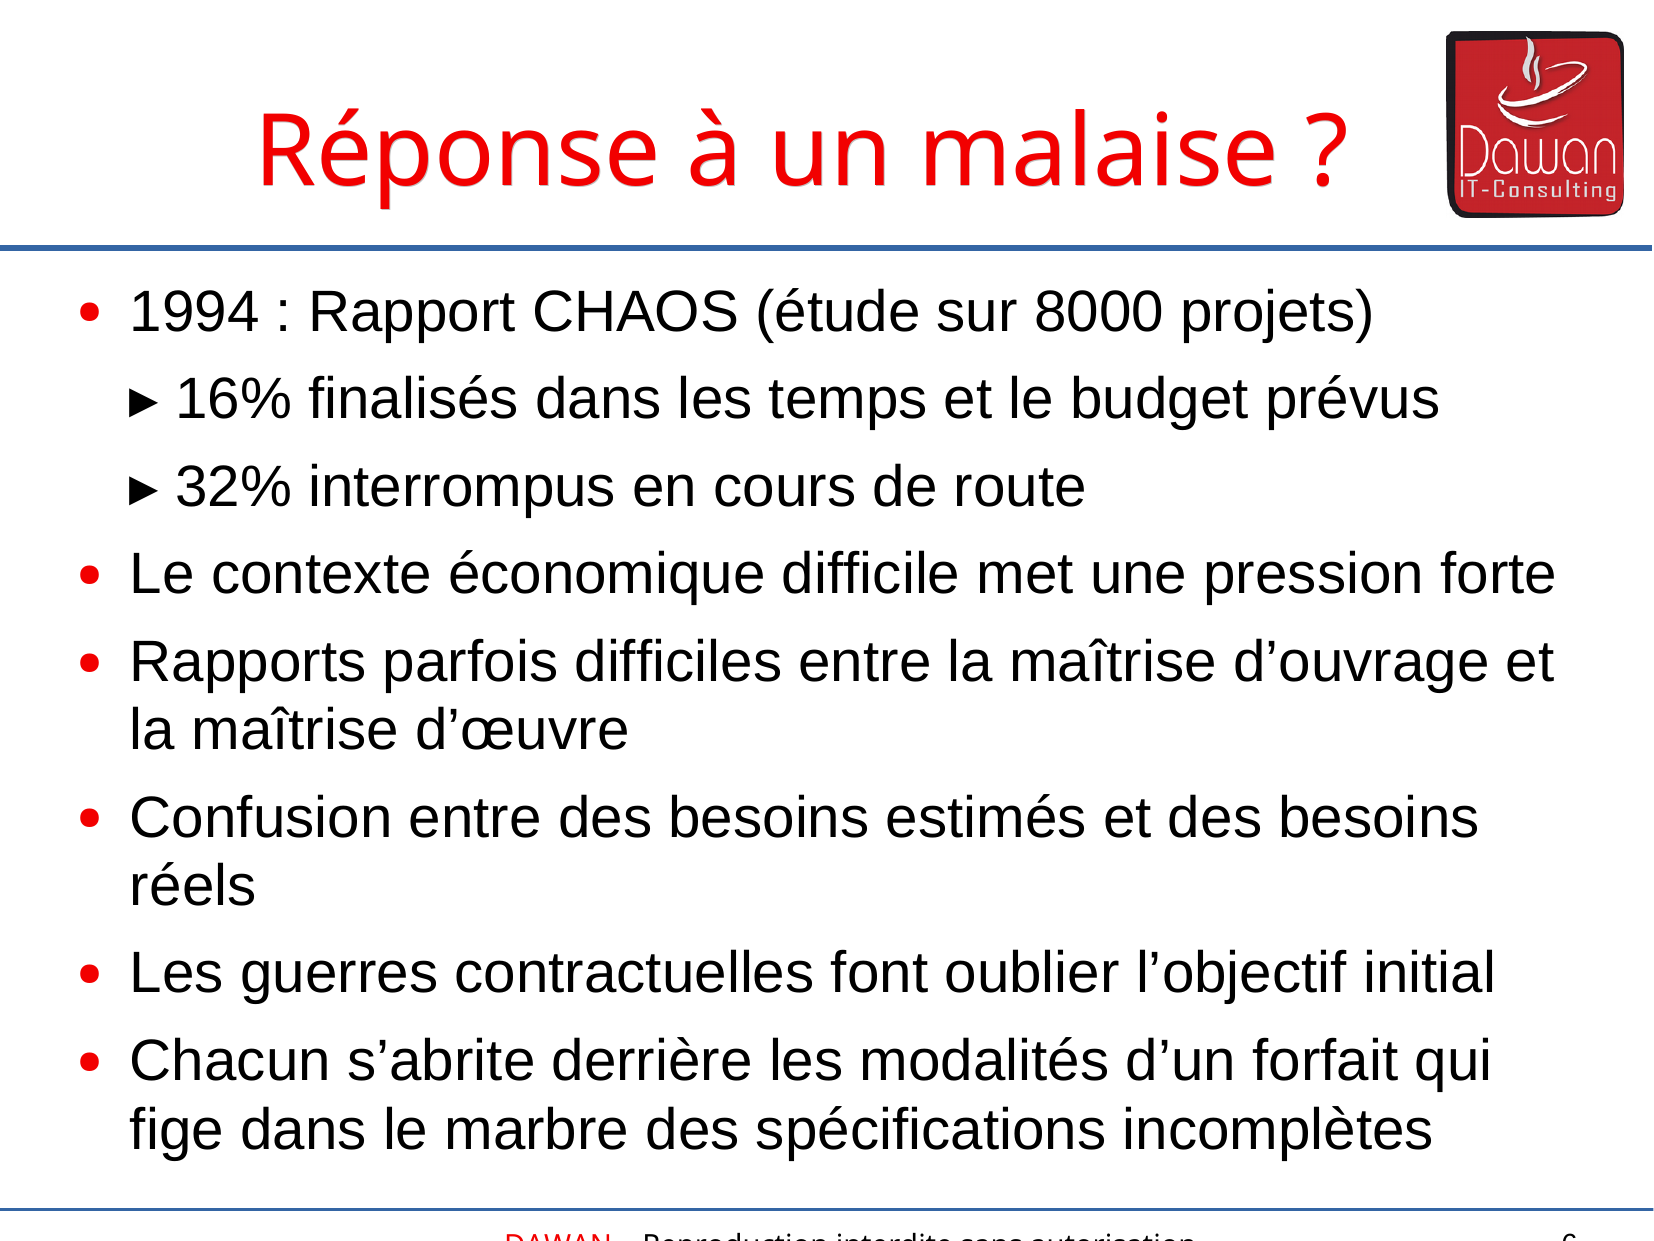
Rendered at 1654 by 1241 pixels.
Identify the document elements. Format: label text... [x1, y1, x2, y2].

text_box 32% interrompus en cours de route [175, 453, 1089, 522]
text_box Les guerres contractuelles font oublier l’objectif initial [129, 940, 1499, 1009]
text_box la maîtrise d’œuvre [129, 696, 631, 766]
text_box Rapports parfois difficiles entre la maîtrise d’ouvrage et [129, 628, 1573, 698]
text_box ● [76, 299, 109, 334]
text_box 6 [1561, 1228, 1595, 1241]
text_box Réponse à un malaise ? [254, 78, 1288, 201]
text_box ▸ [129, 365, 189, 437]
text_box ● [76, 1049, 109, 1083]
text_box Chacun s’abrite derrière les modalités d’un forfait qui [129, 1027, 1511, 1097]
text_box ● [76, 649, 109, 684]
text_box 1994 : Rapport CHAOS (étude sur 8000 projets) [129, 278, 1377, 347]
text_box Le contexte économique difficile met une pression forte [129, 541, 1560, 610]
text_box ● [76, 805, 109, 840]
text_box DAWAN – Reproduction interdite sans autorisation [504, 1224, 1156, 1241]
text_box ● [76, 961, 109, 996]
picture [1446, 31, 1624, 218]
text_box ▸ [129, 452, 189, 524]
text_box ● [76, 562, 109, 596]
text_box fige dans le marbre des spécifications incomplètes [129, 1096, 1437, 1165]
text_box [0, 1211, 1654, 1241]
text_box 16% finalisés dans les temps et le budget prévus [175, 366, 1443, 435]
text_box réels [129, 852, 257, 922]
text_box [0, 0, 1654, 1208]
text_box Confusion entre des besoins estimés et des besoins [129, 784, 1498, 853]
